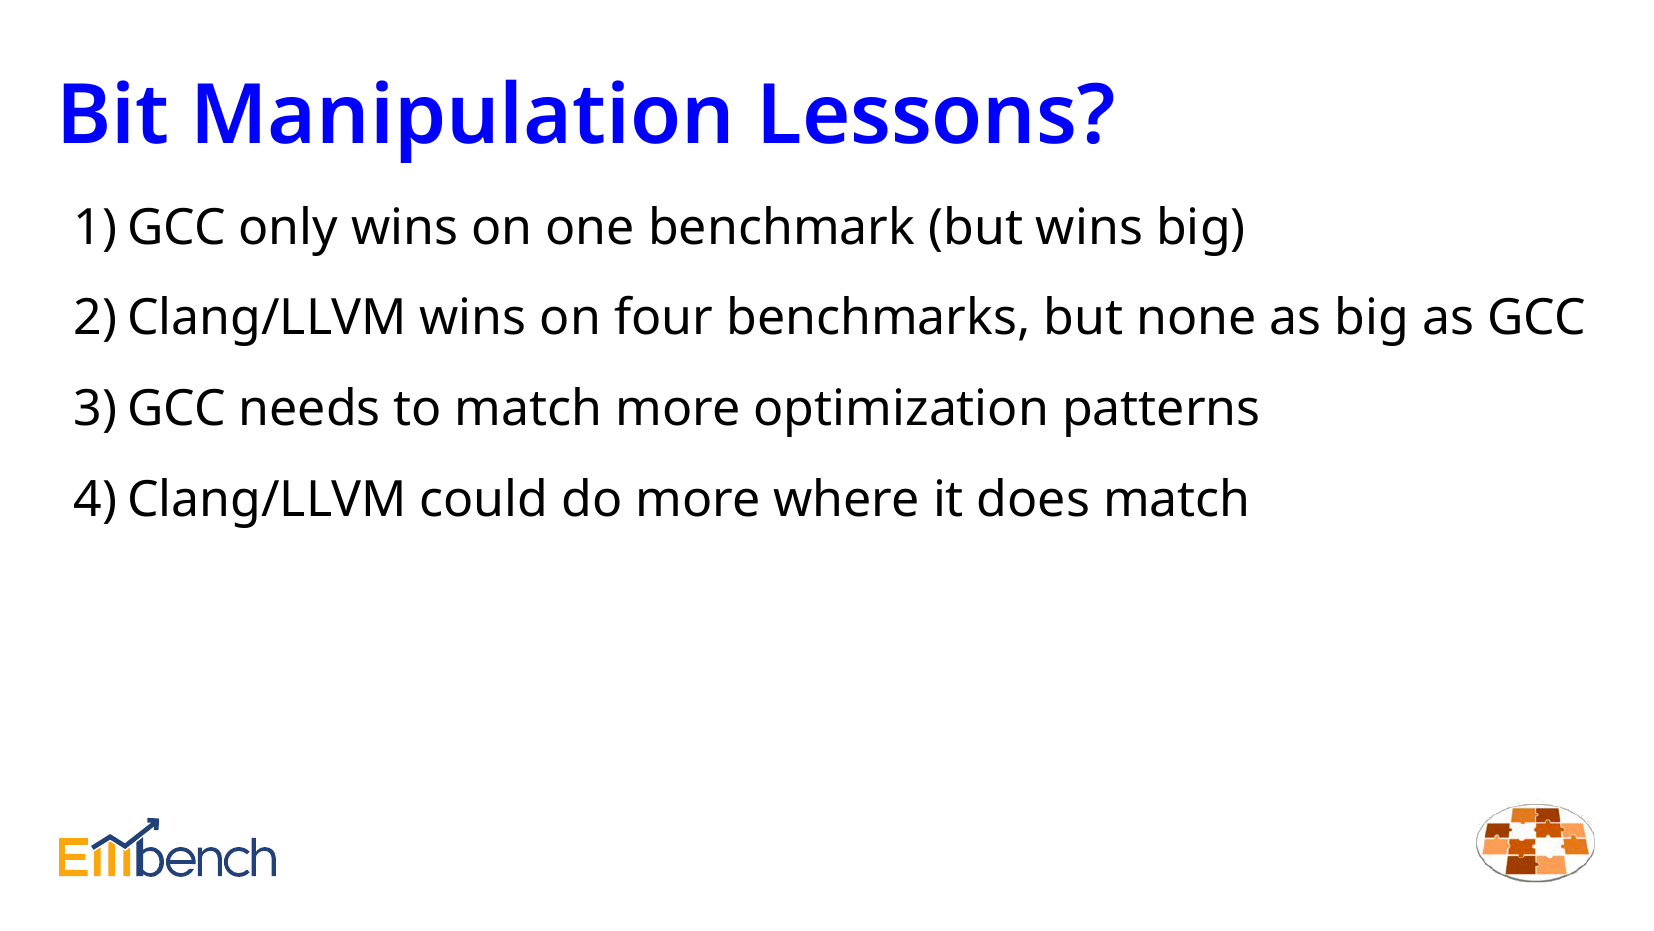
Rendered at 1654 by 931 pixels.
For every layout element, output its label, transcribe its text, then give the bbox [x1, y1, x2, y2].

title Bit Manipulation Lessons? [56, 49, 1597, 173]
list GCC only wins on one benchmark (but wins big) Clang/LLVM wins on four benchmarks, but none as big as GCC GCC needs to match more optimization patterns Clang/LLVM could do more where it does match [56, 190, 1598, 809]
picture [1476, 809, 1595, 883]
